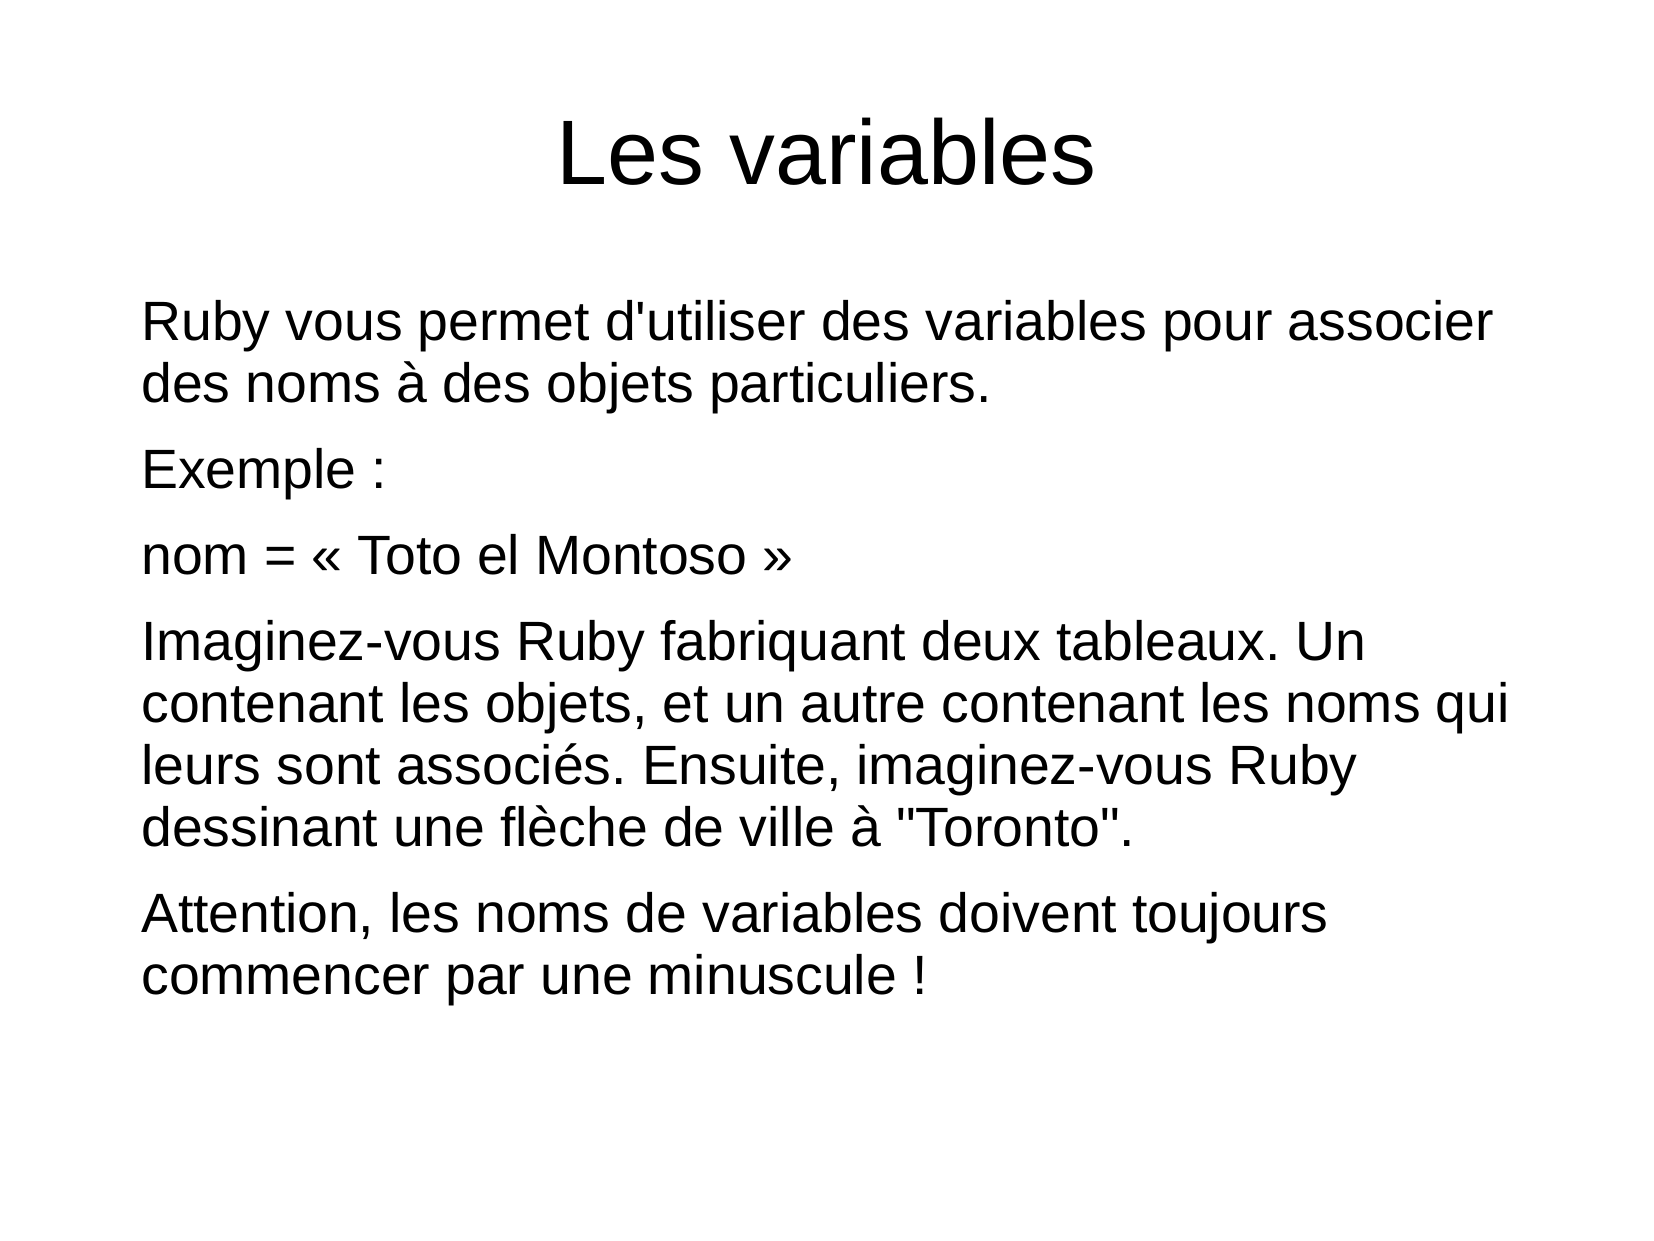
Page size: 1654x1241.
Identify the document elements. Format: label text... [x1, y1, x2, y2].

title Les variables [82, 49, 1571, 257]
list Ruby vous permet d'utiliser des variables pour associer des noms à des objets particuliers. Exemple : nom = « Toto el Montoso » Imaginez-vous Ruby fabriquant deux tableaux. Un contenant les objets, et un autre contenant les noms qui leurs sont associés. Ensuite, imaginez-vous Ruby dessinant une flèche de ville à "Toronto". Attention, les noms de variables doivent toujours commencer par une minuscule ! [82, 290, 1571, 1010]
